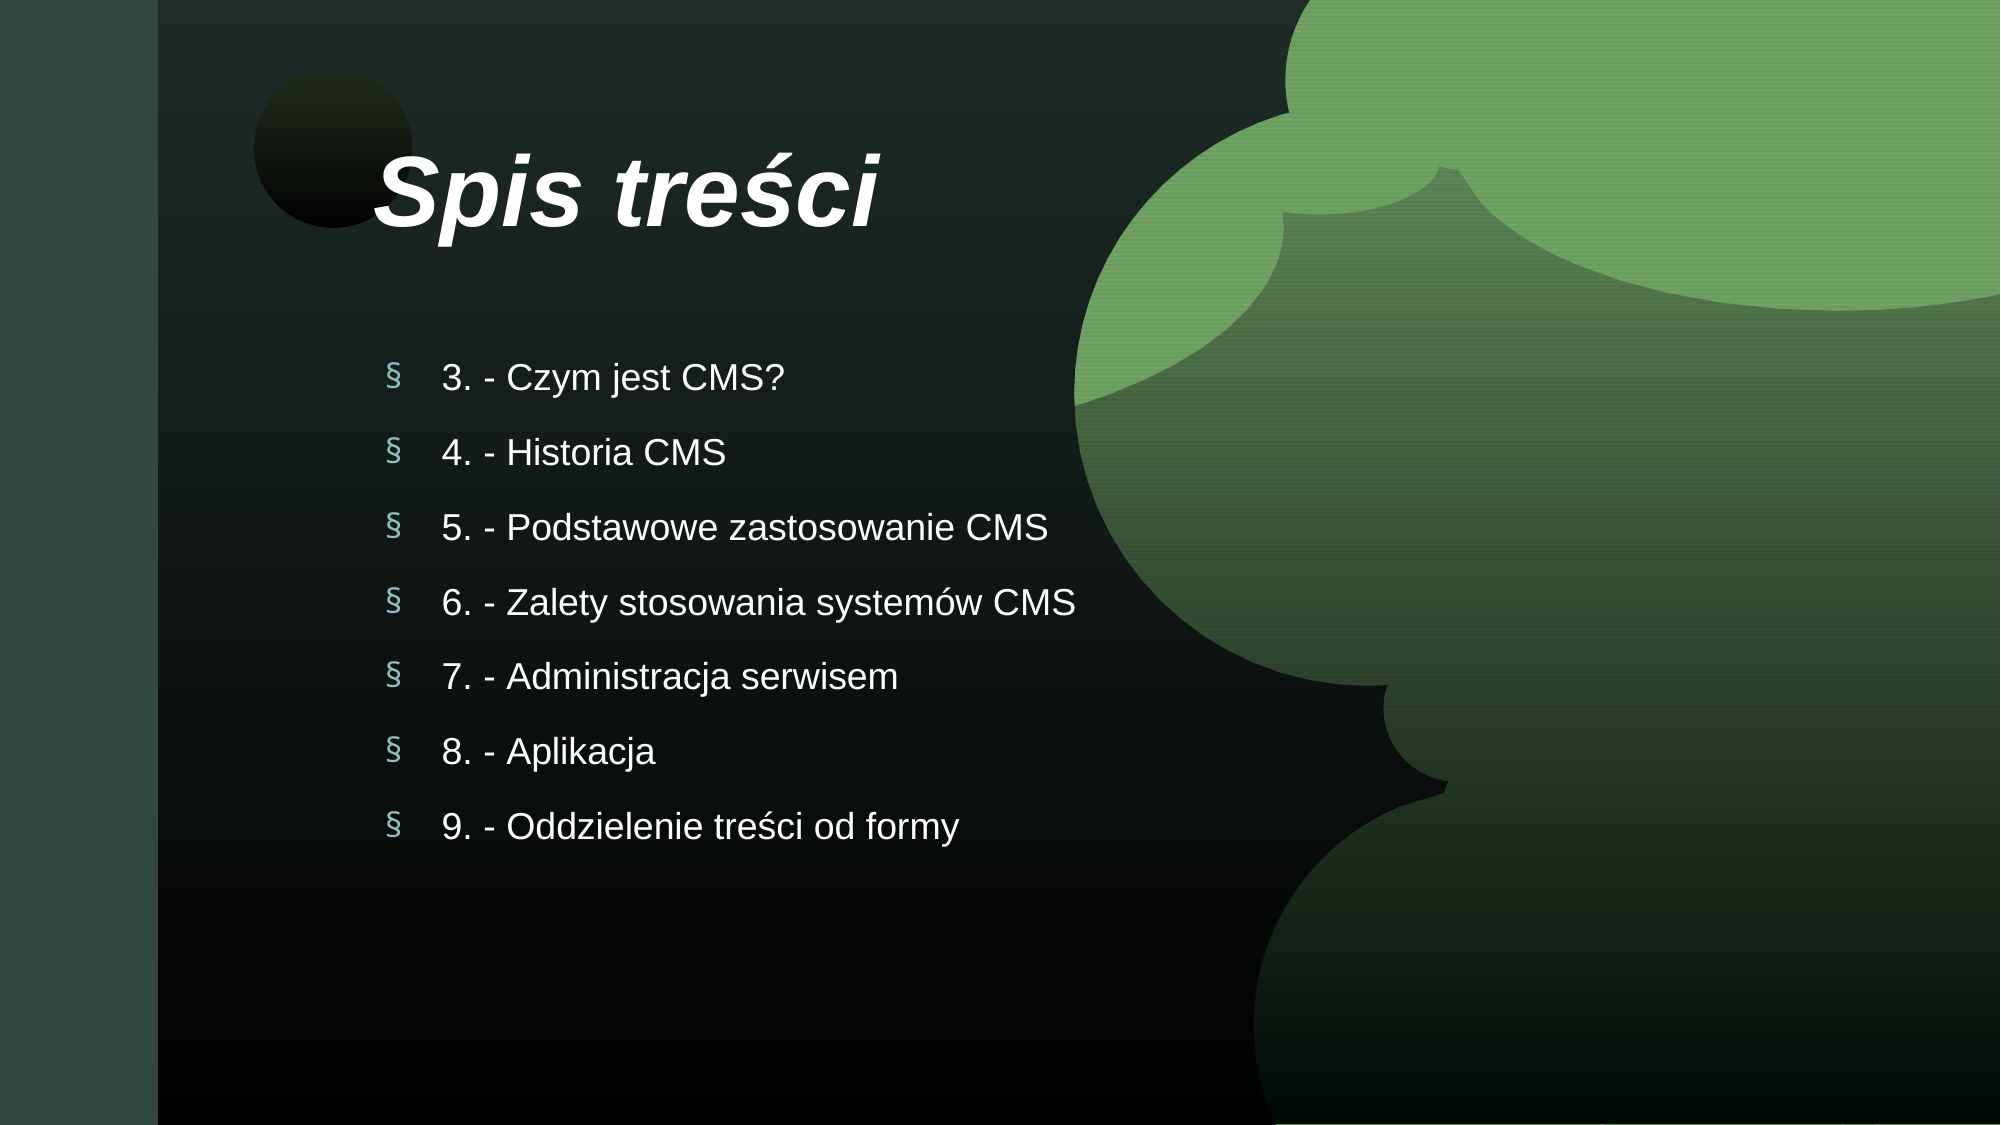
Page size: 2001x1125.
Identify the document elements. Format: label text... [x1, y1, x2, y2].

text_box [0, 0, 2000, 1125]
list 3. - Czym jest CMS? 4. - Historia CMS 5. - Podstawowe zastosowanie CMS 6. - Zalety stosowania systemów CMS 7. - Administracja serwisem 8. - Aplikacja 9. - Oddzielenie treści od formy [370, 336, 1449, 993]
title Spis treści [359, 132, 1734, 310]
